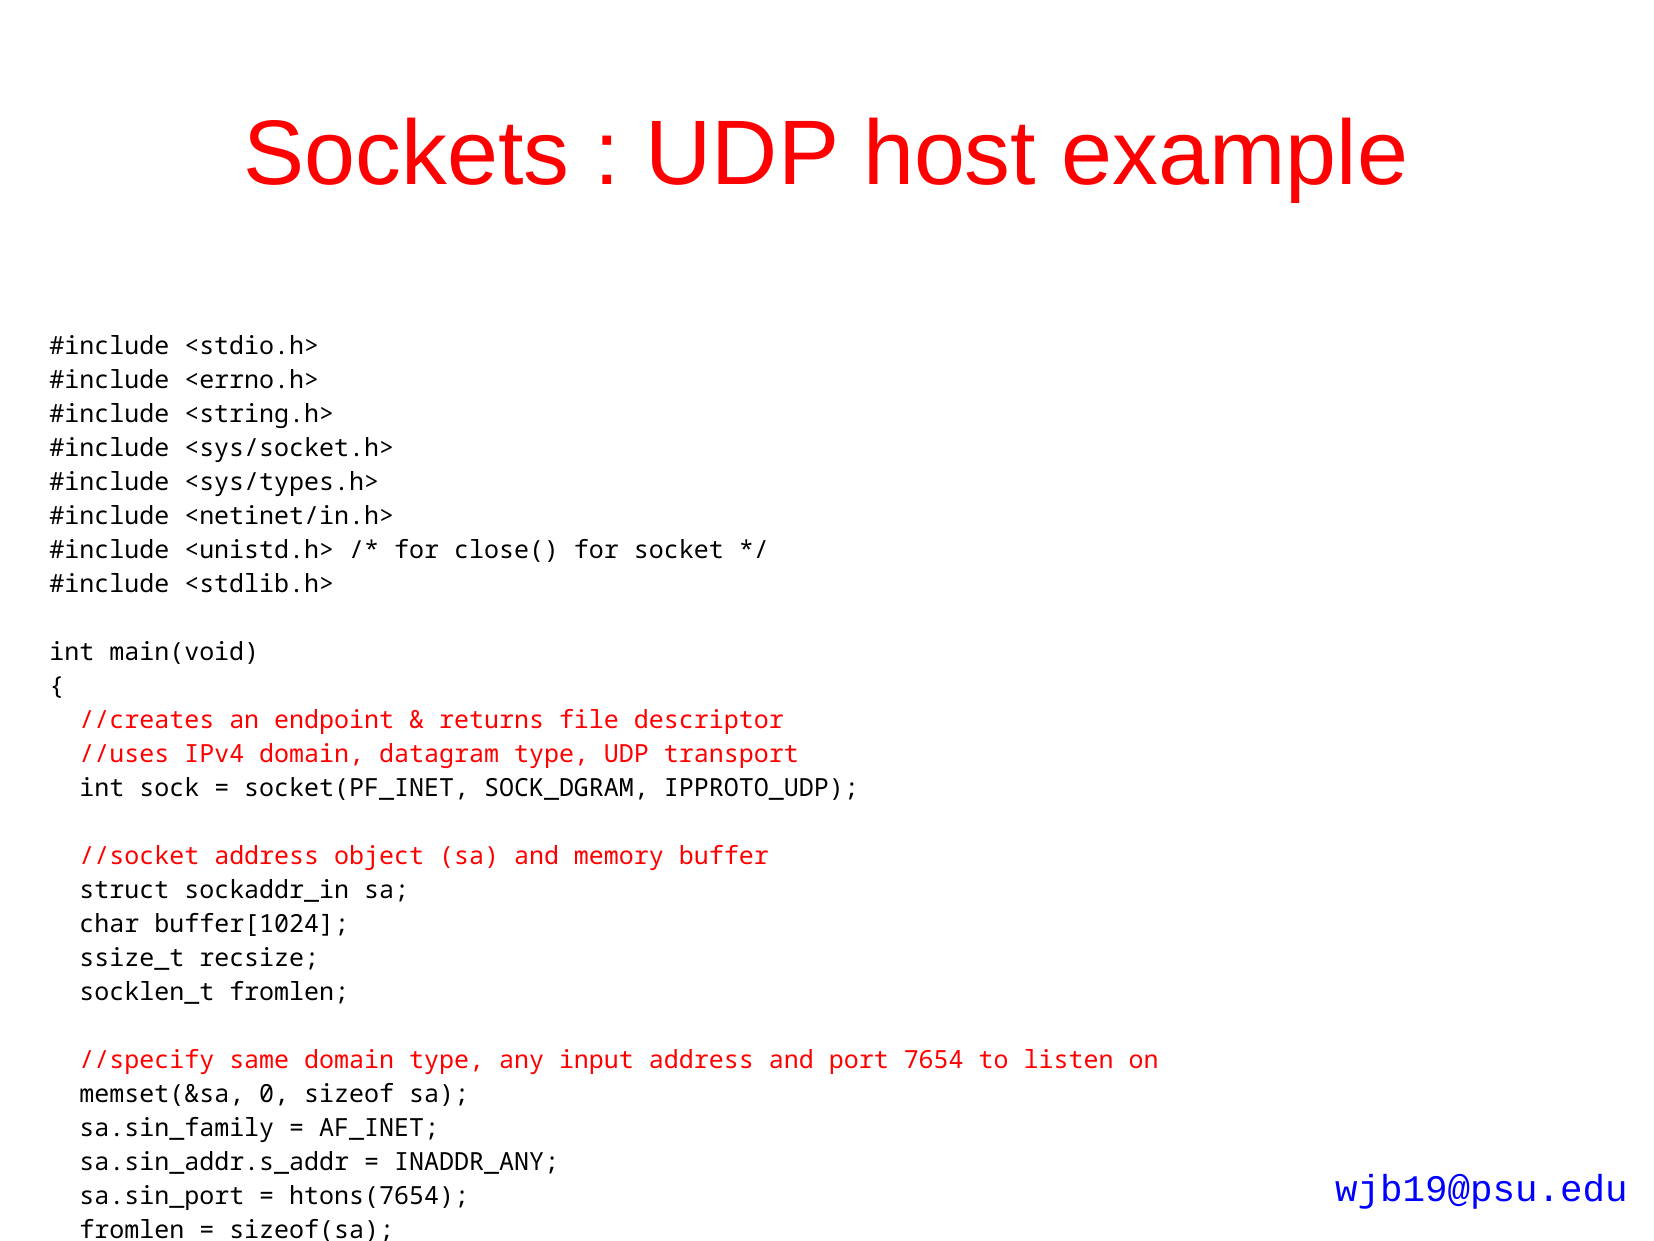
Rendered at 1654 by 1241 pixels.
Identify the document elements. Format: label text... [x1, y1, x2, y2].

subtitle #include <stdio.h> #include <errno.h> #include <string.h> #include <sys/socket.h> #include <sys/types.h> #include <netinet/in.h> #include <unistd.h> /* for close() for socket */ #include <stdlib.h> int main(void) { //creates an endpoint & returns file descriptor //uses IPv4 domain, datagram type, UDP transport int sock = socket(PF_INET, SOCK_DGRAM, IPPROTO_UDP); //socket address object (sa) and memory buffer struct sockaddr_in sa; char buffer[1024]; ssize_t recsize; socklen_t fromlen; //specify same domain type, any input address and port 7654 to listen on memset(&sa, 0, sizeof sa); sa.sin_family = AF_INET; sa.sin_addr.s_addr = INADDR_ANY; sa.sin_port = htons(7654); fromlen = sizeof(sa); [49, 327, 1538, 1188]
title Sockets : UDP host example [82, 49, 1571, 257]
text_box wjb19@psu.edu [1320, 1162, 1643, 1220]
